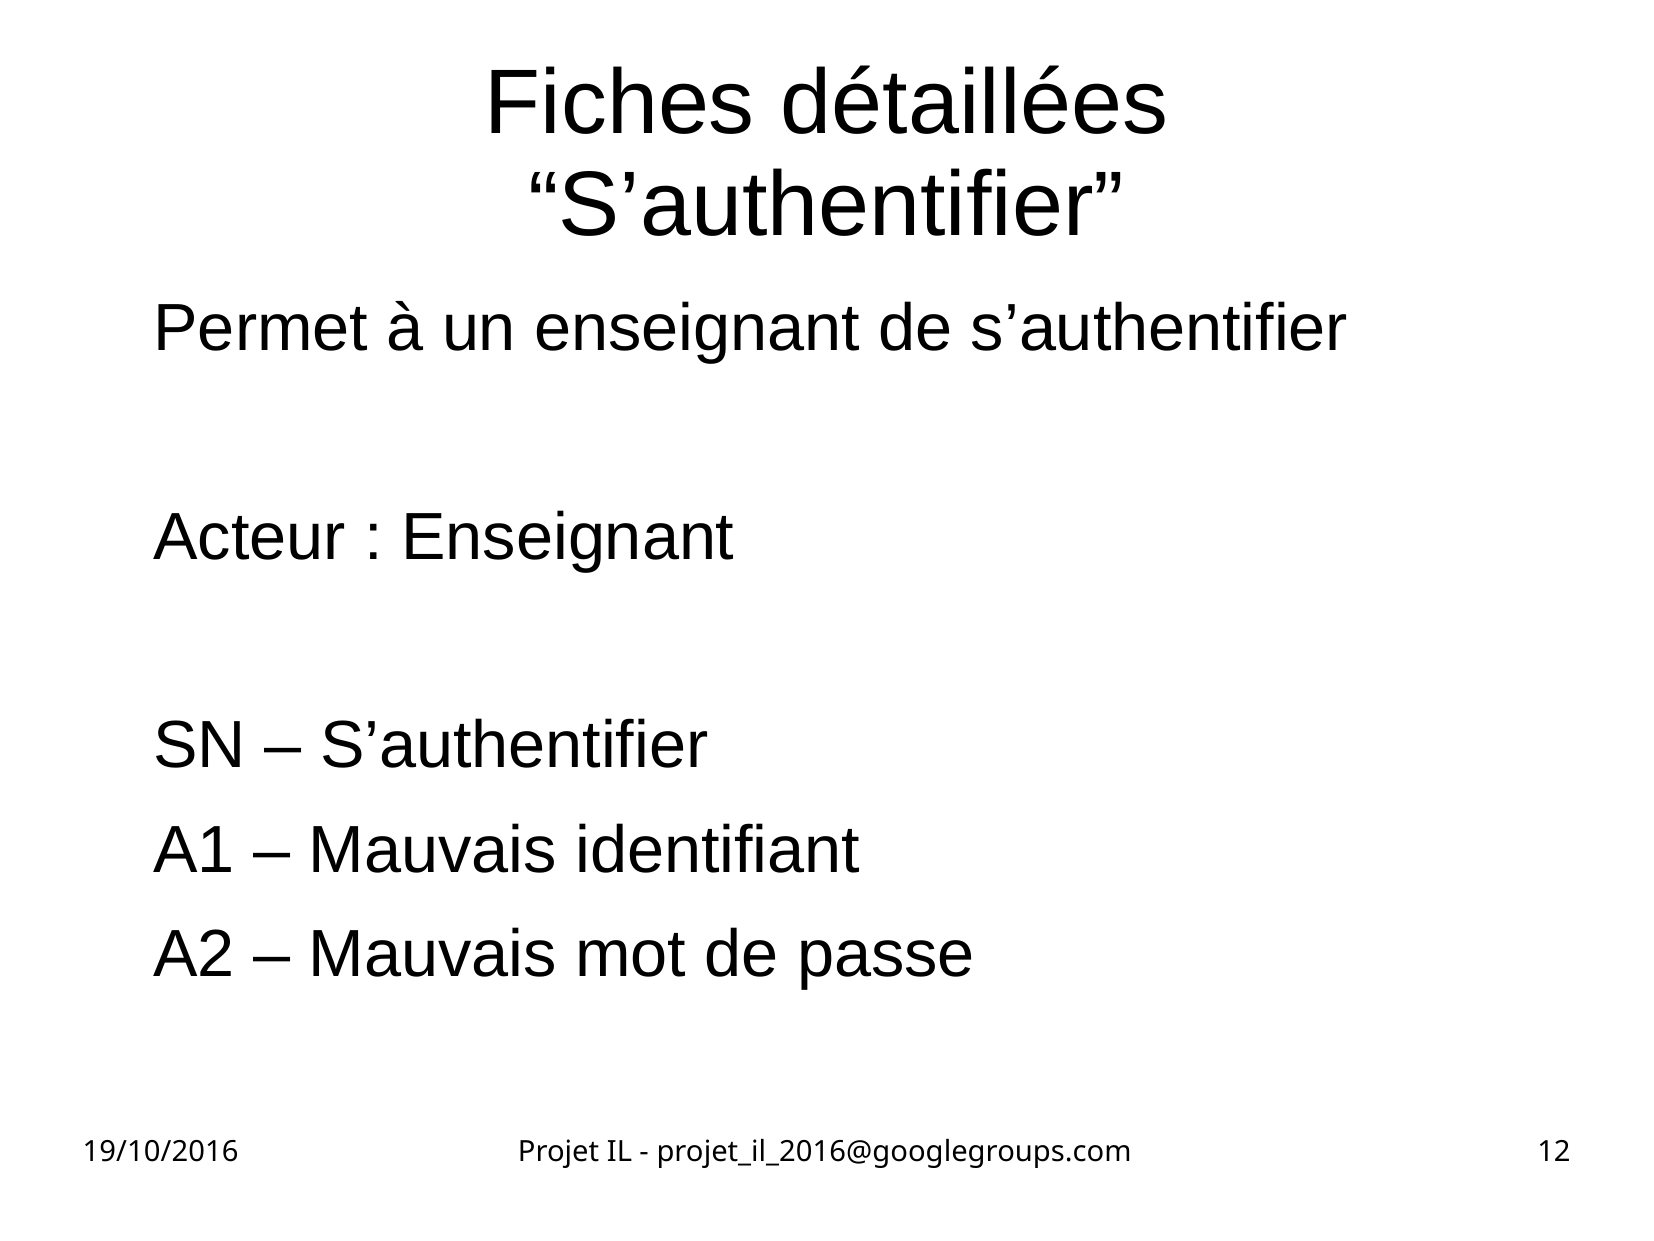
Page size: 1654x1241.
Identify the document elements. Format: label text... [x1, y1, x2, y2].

list Permet à un enseignant de s’authentifier Acteur : Enseignant SN – S’authentifier A1 – Mauvais identifiant A2 – Mauvais mot de passe [82, 290, 1571, 1010]
title Fiches détaillées “S’authentifier” [82, 49, 1571, 257]
